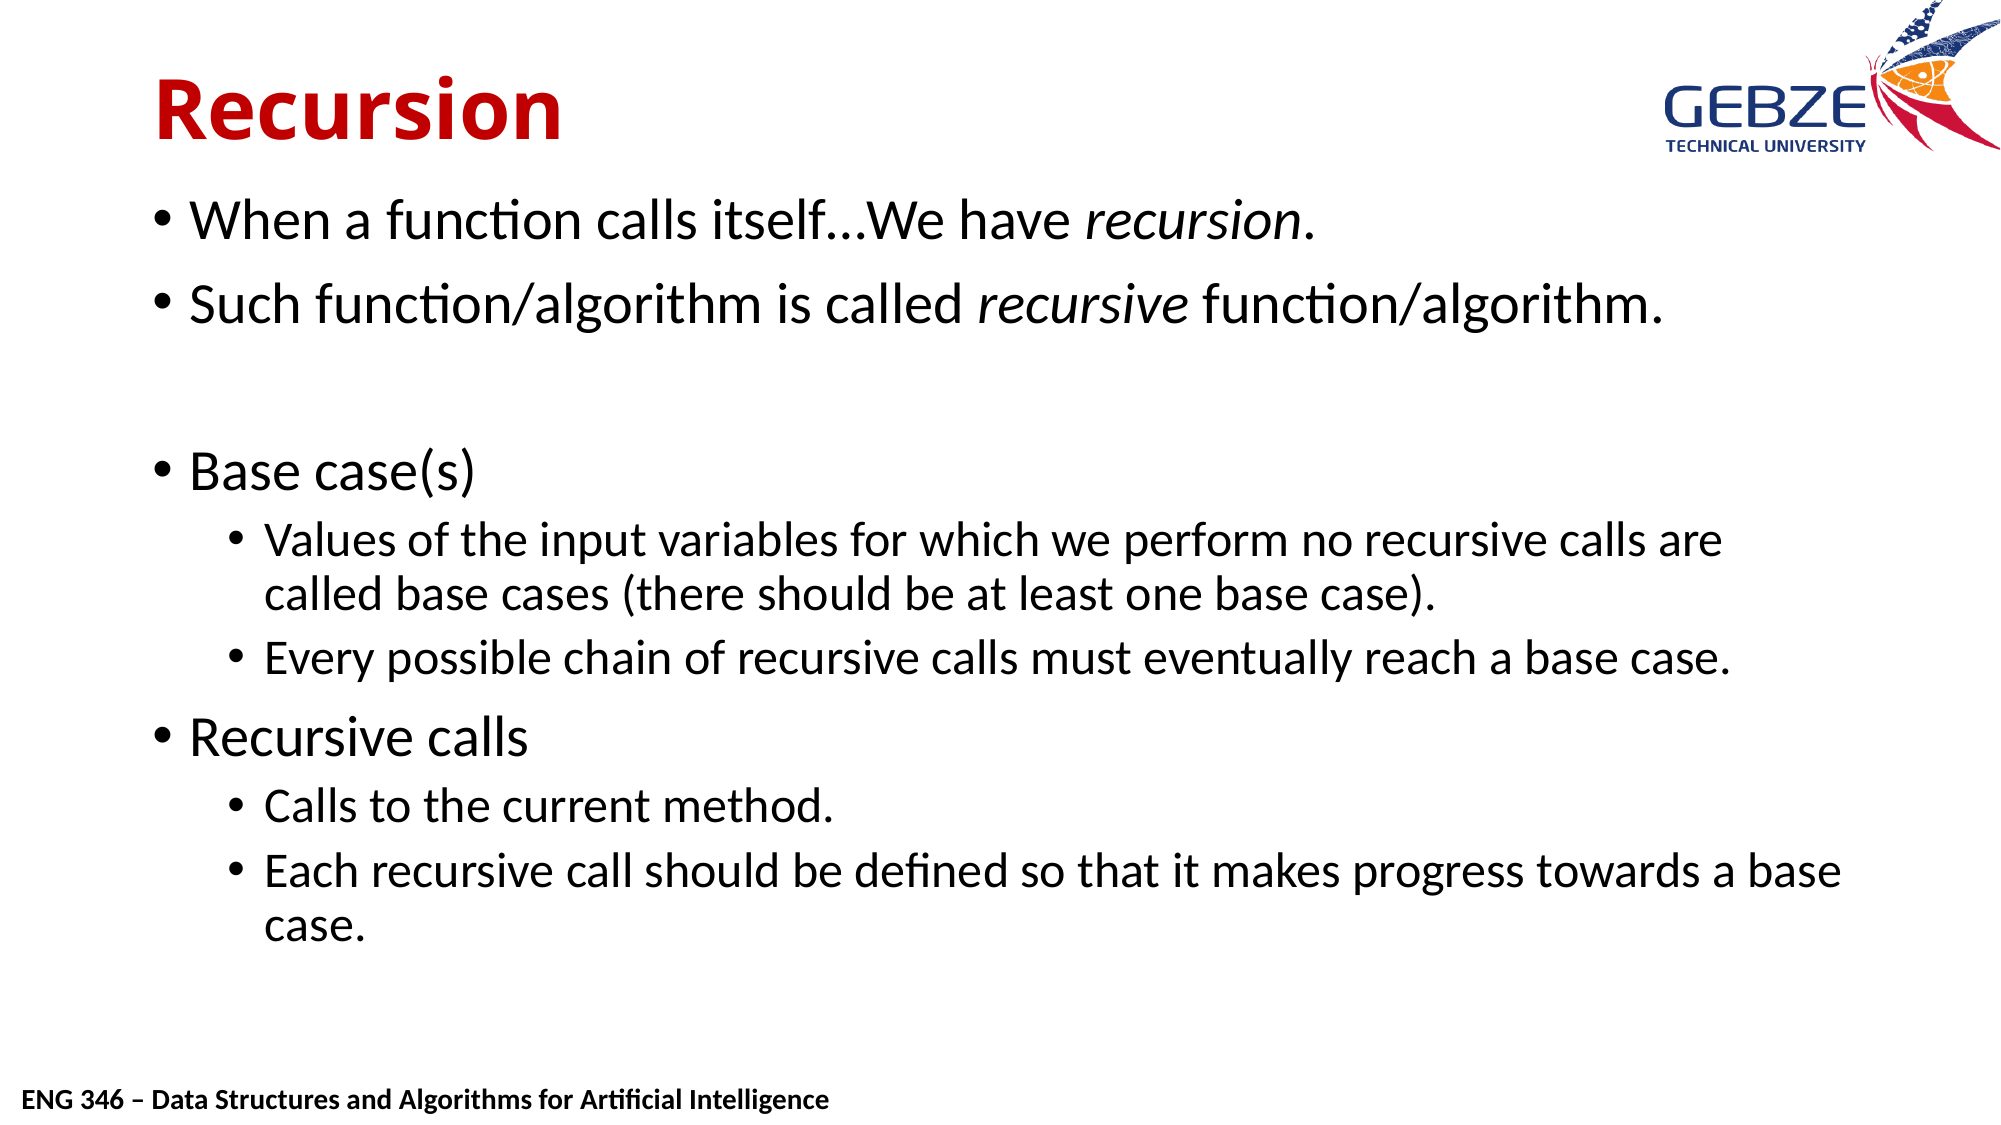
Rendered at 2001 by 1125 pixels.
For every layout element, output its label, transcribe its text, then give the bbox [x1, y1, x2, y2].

title Recursion [137, 59, 1863, 166]
picture [1665, 0, 2001, 152]
list When a function calls itself…We have recursion. Such function/algorithm is called recursive function/algorithm. Base case(s) Values of the input variables for which we perform no recursive calls are called base cases (there should be at least one base case). Every possible chain of recursive calls must eventually reach a base case. Recursive calls Calls to the current method. Each recursive call should be defined so that it makes progress towards a base case. [137, 181, 1863, 1014]
